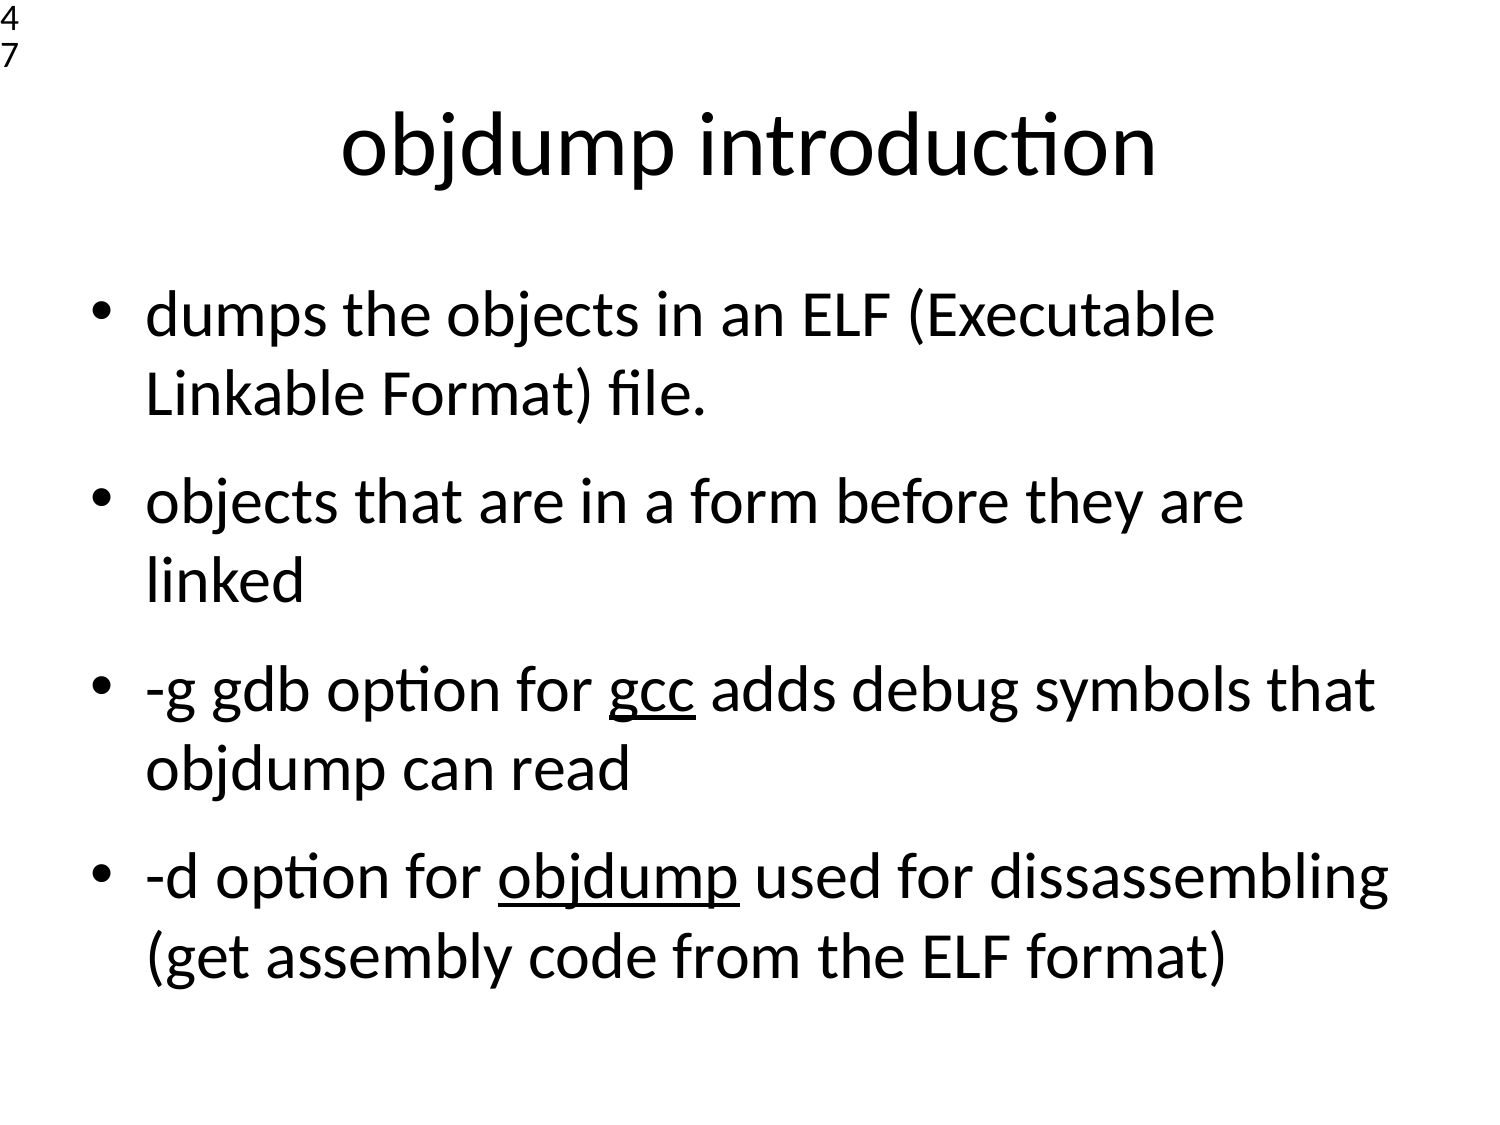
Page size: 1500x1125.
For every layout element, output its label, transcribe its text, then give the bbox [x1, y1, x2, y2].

list dumps the objects in an ELF (Executable Linkable Format) file. objects that are in a form before they are linked -g gdb option for gcc adds debug symbols that objdump can read -d option for objdump used for dissassembling (get assembly code from the ELF format) [75, 262, 1425, 1005]
title objdump introduction [75, 45, 1425, 233]
